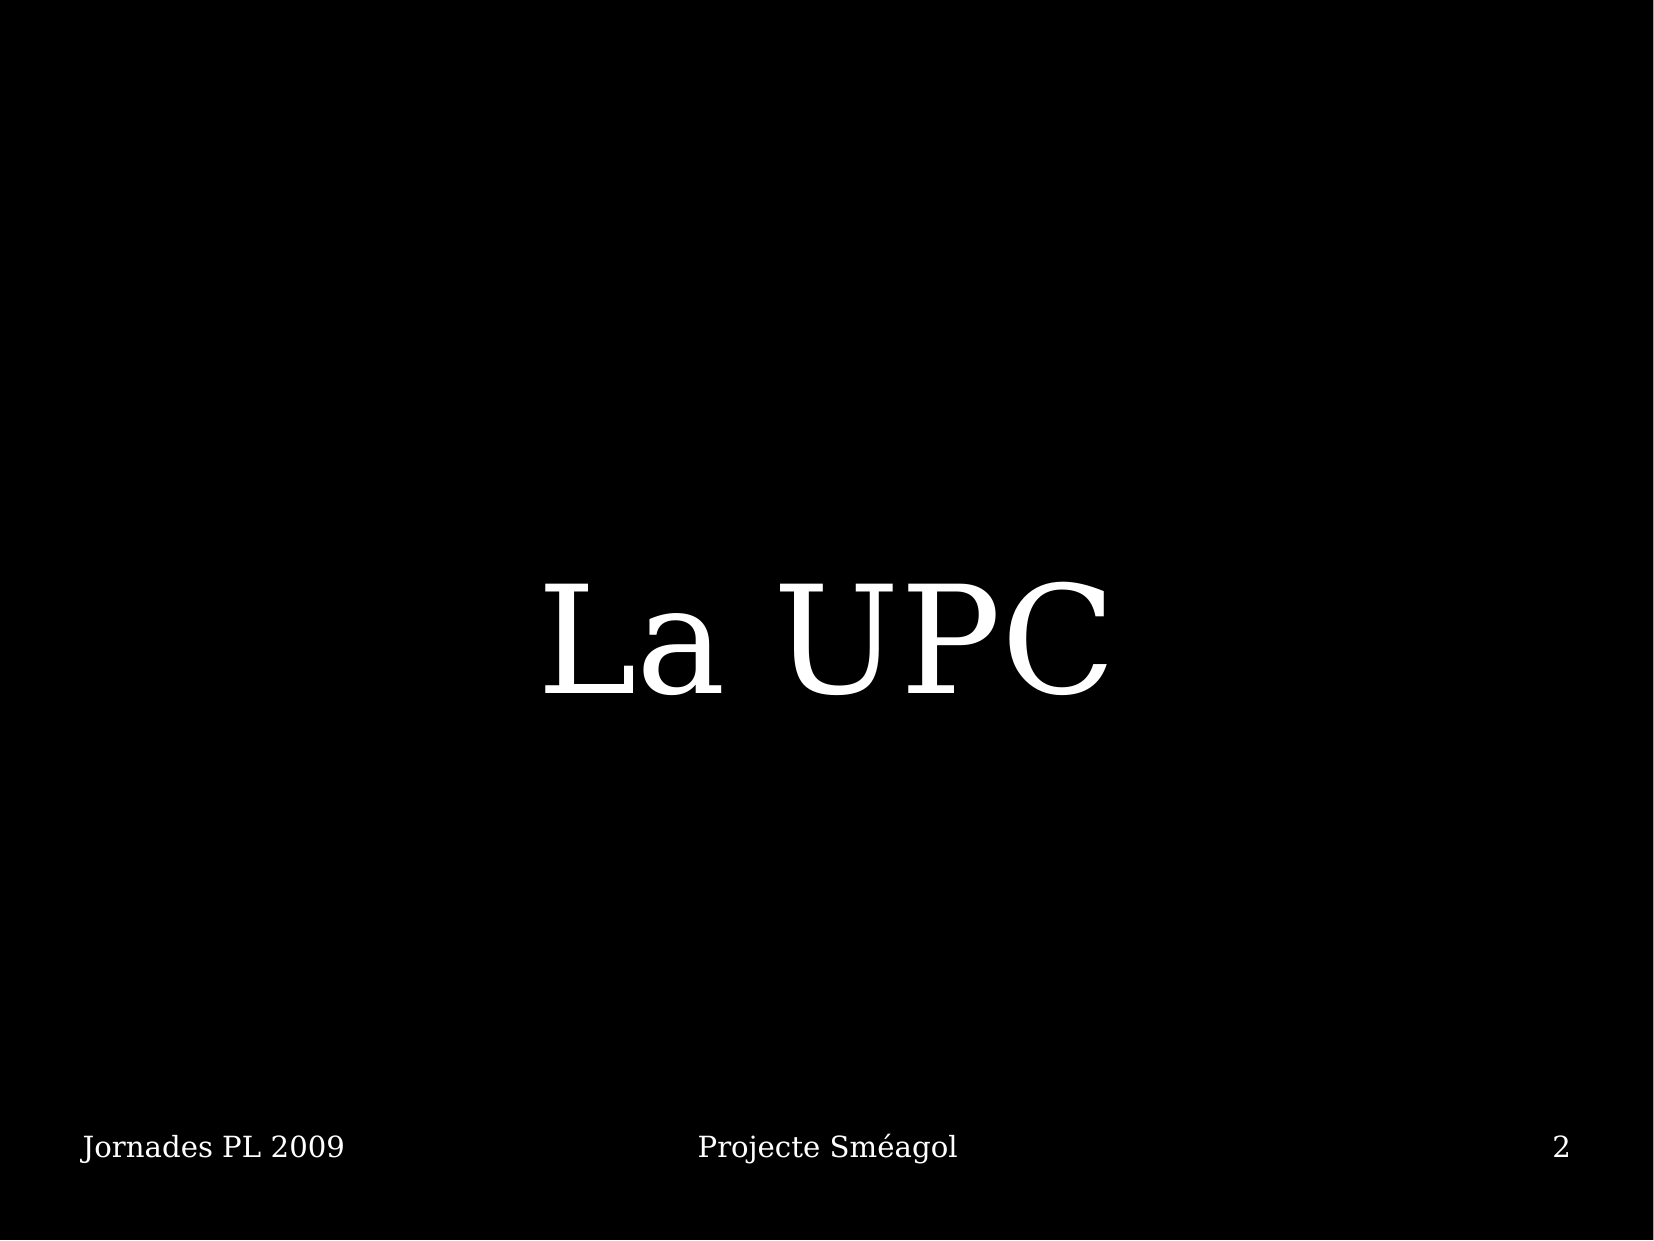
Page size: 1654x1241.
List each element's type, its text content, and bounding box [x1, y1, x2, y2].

title La UPC [82, 423, 1571, 817]
